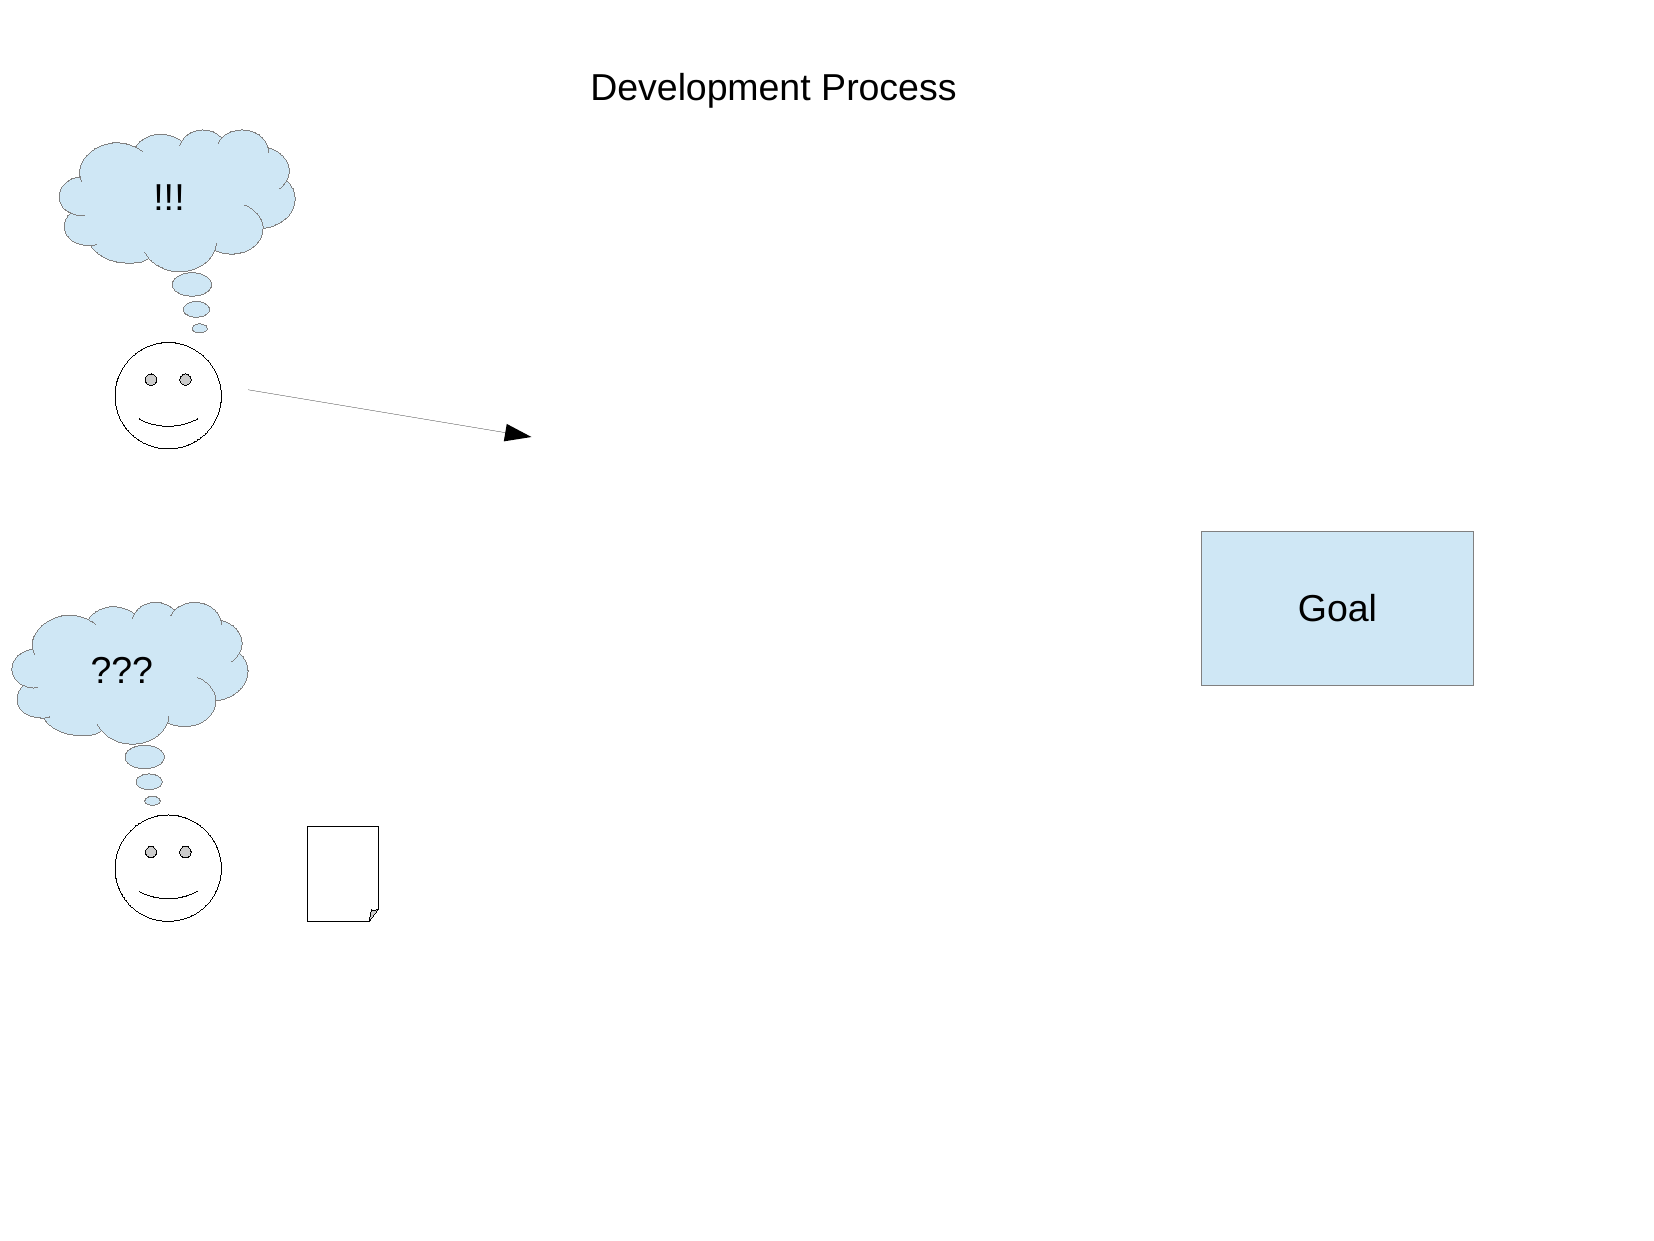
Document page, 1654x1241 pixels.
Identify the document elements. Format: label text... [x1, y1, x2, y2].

text_box ??? [11, 602, 249, 745]
text_box [115, 814, 222, 922]
text_box ??? [125, 745, 165, 769]
text_box !!! [192, 323, 208, 333]
text_box ??? [136, 773, 163, 790]
text_box !!! [59, 129, 296, 297]
text_box !!! [183, 301, 210, 318]
text_box [115, 342, 222, 449]
text_box [307, 826, 379, 922]
text_box Development Process [575, 59, 973, 116]
text_box Goal [1201, 531, 1474, 686]
text_box ??? [144, 796, 161, 806]
